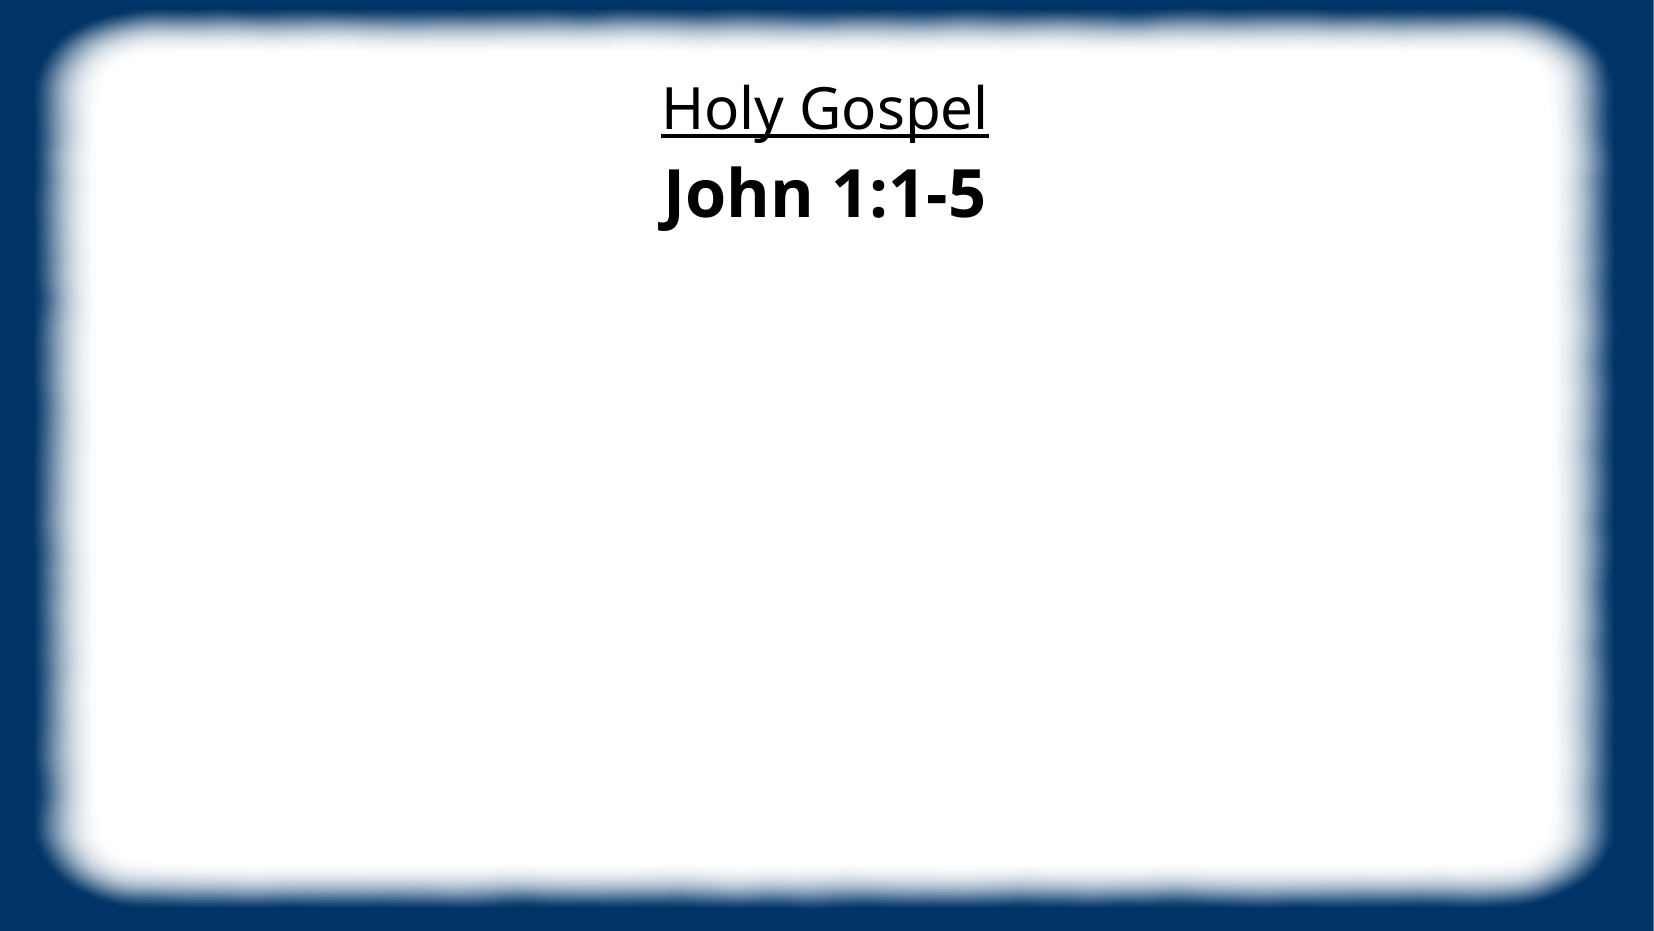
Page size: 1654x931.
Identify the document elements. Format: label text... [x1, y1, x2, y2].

text_box Holy Gospel John 1:1-5 [105, 60, 1546, 241]
picture [0, 0, 1654, 931]
